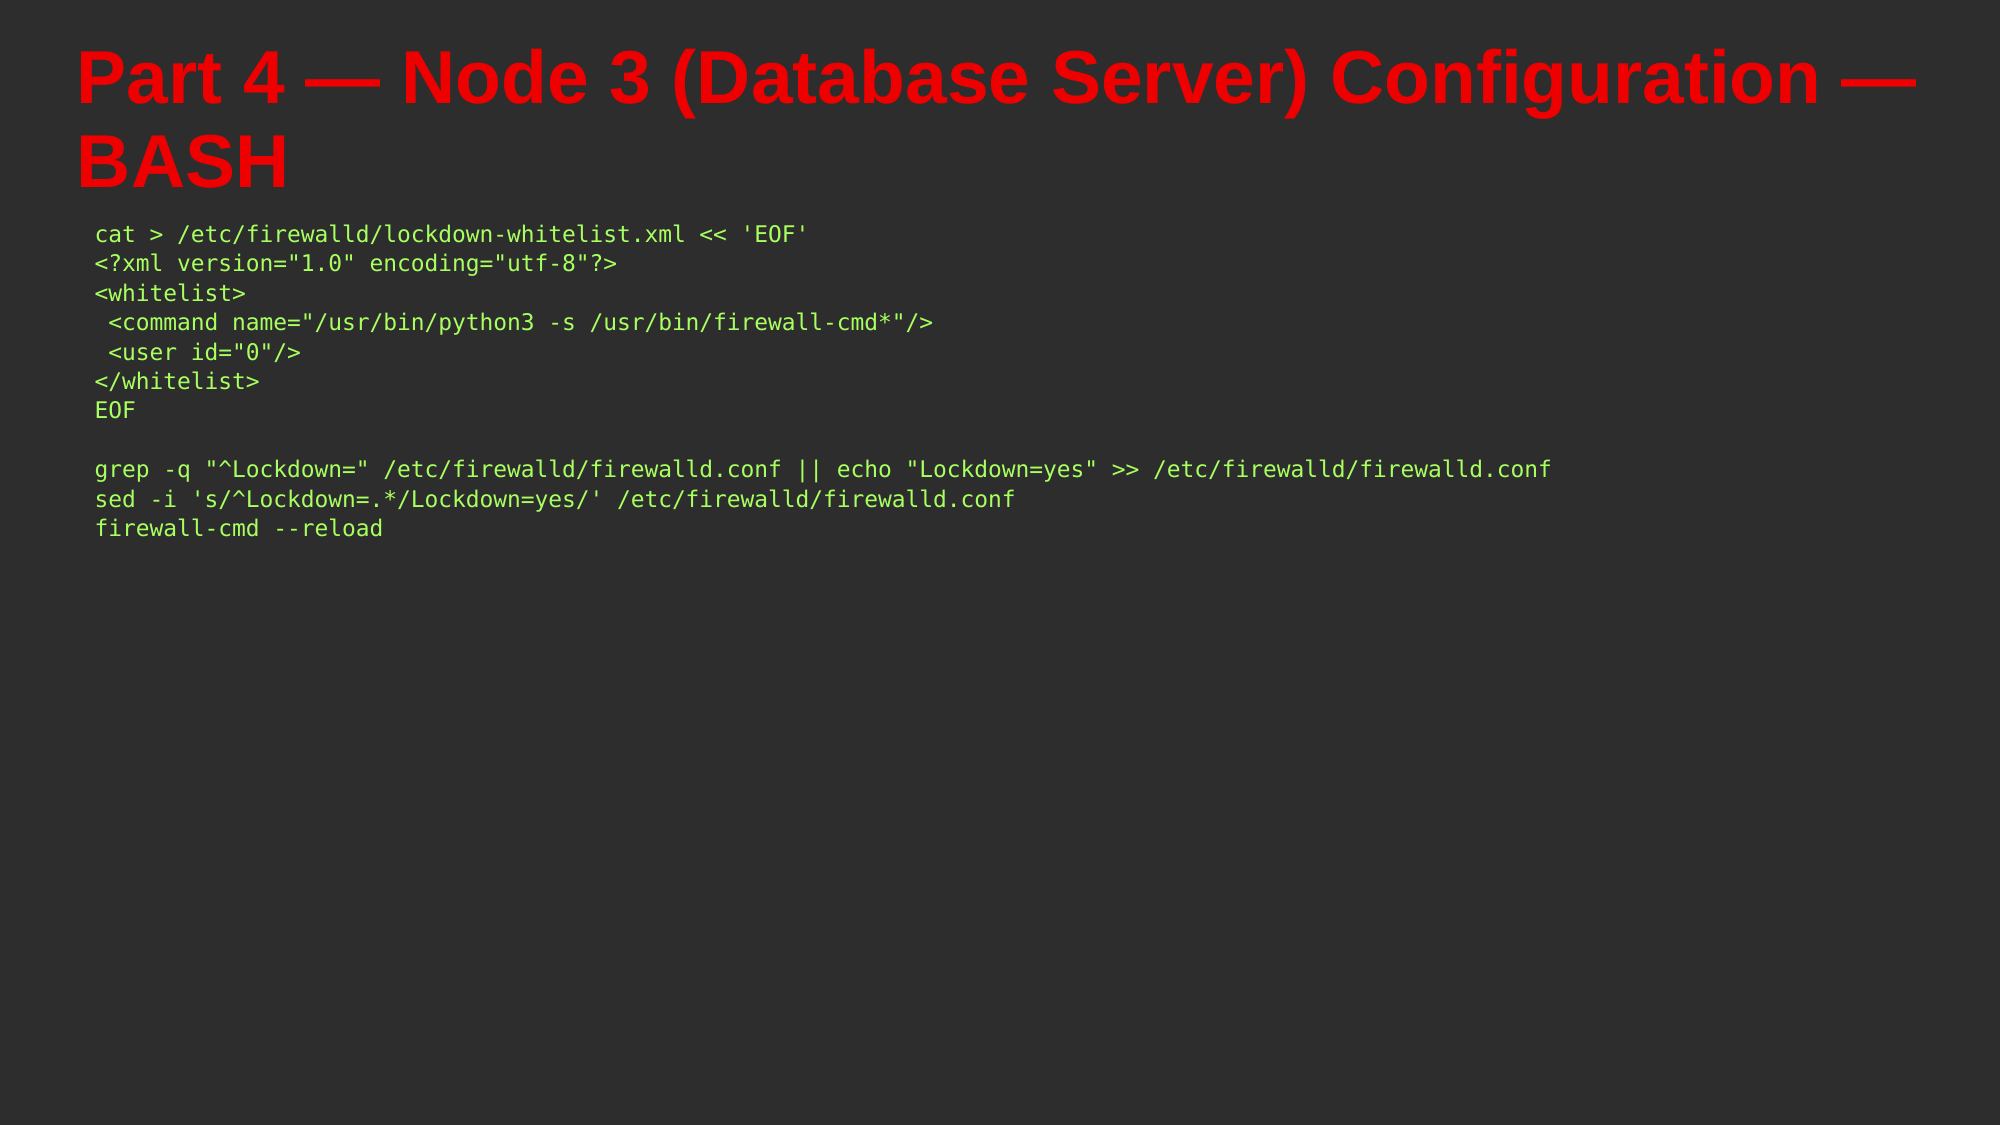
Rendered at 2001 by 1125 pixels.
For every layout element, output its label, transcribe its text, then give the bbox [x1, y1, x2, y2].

text_box Part 4 — Node 3 (Database Server) Configuration — BASH [59, 23, 1942, 178]
text_box cat > /etc/firewalld/lockdown-whitelist.xml << 'EOF' <?xml version="1.0" encoding="utf-8"?> <whitelist> <command name="/usr/bin/python3 -s /usr/bin/firewall-cmd*"/> <user id="0"/> </whitelist> EOF grep -q "^Lockdown=" /etc/firewalld/firewalld.conf || echo "Lockdown=yes" >> /etc/firewalld/firewalld.conf sed -i 's/^Lockdown=.*/Lockdown=yes/' /etc/firewalld/firewalld.conf firewall-cmd --reload [59, 194, 1942, 1093]
